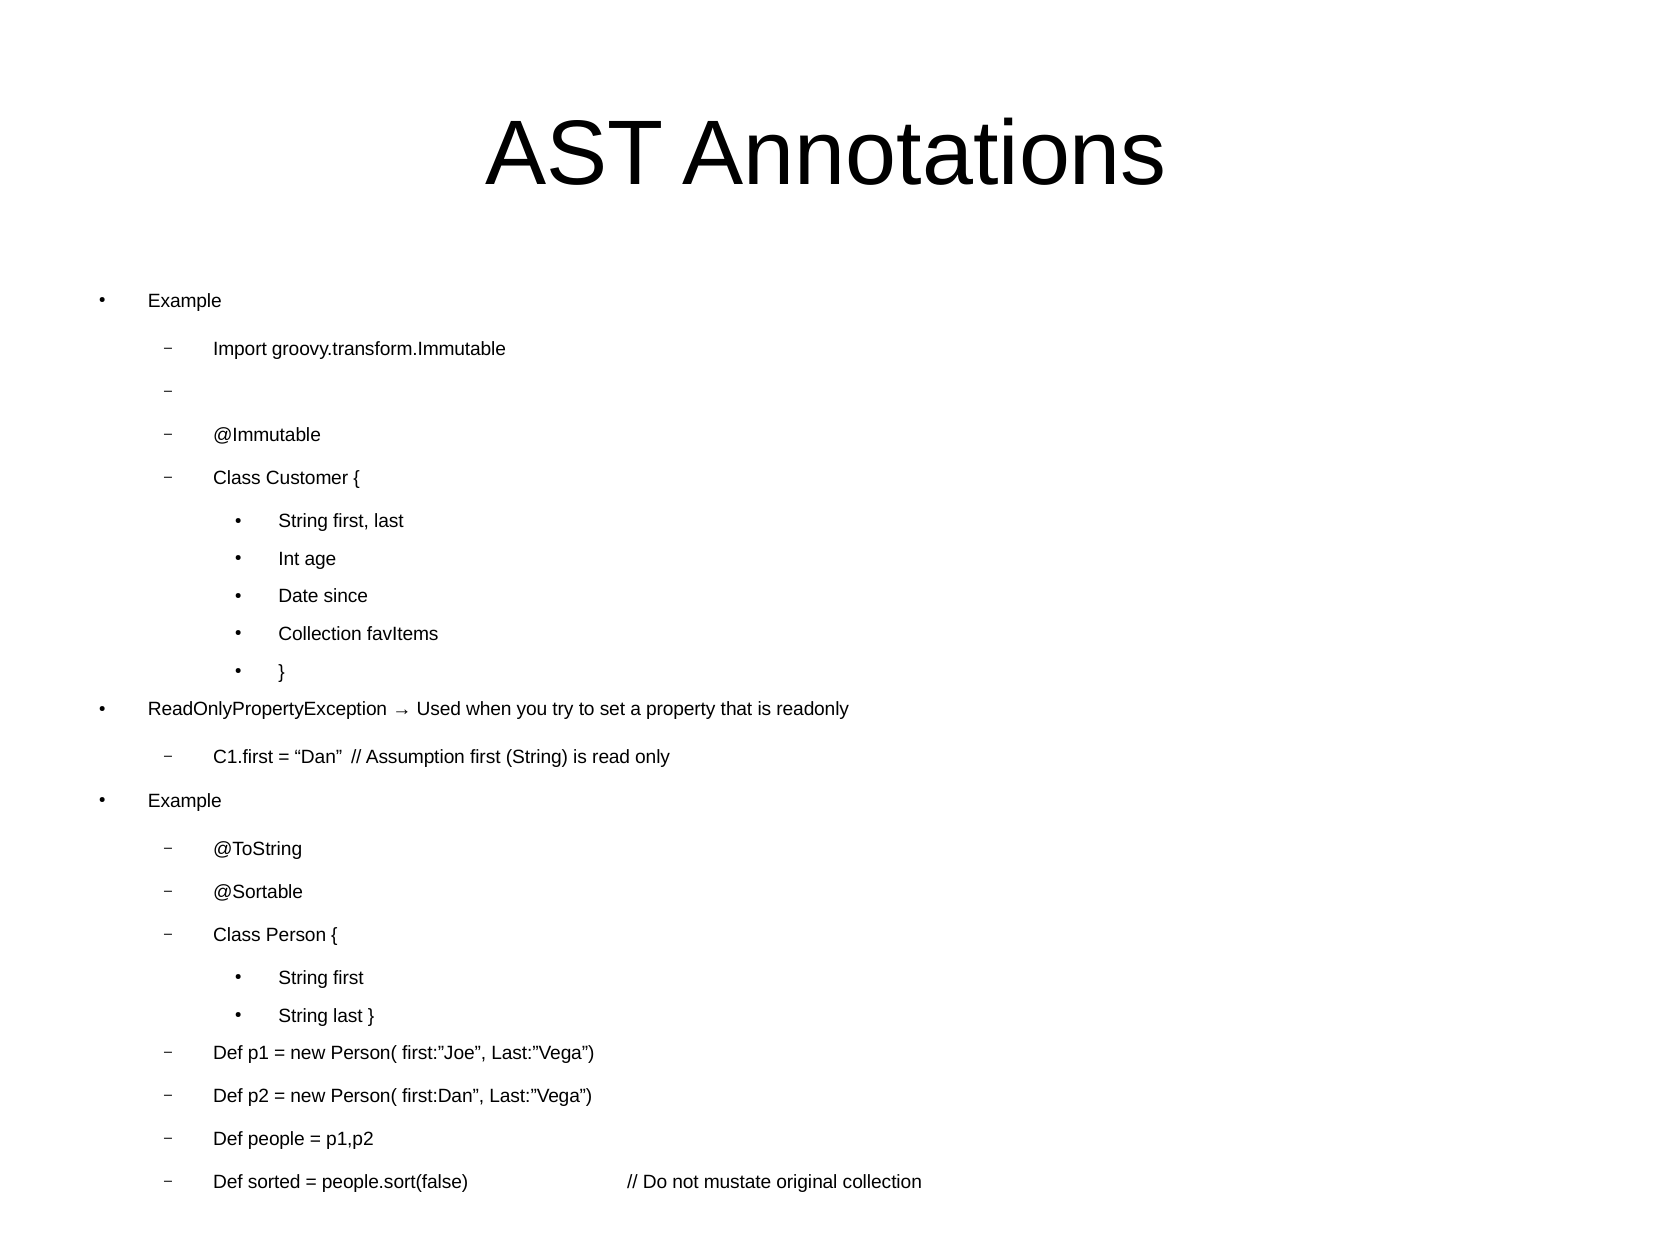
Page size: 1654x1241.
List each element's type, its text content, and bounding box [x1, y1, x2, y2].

title AST Annotations [82, 49, 1571, 257]
list Example Import groovy.transform.Immutable @Immutable Class Customer { String first, last Int age Date since Collection favItems } ReadOnlyPropertyException → Used when you try to set a property that is readonly C1.first = “Dan” // Assumption first (String) is read only Example @ToString @Sortable Class Person { String first String last } Def p1 = new Person( first:”Joe”, Last:”Vega”) Def p2 = new Person( first:Dan”, Last:”Vega”) Def people = p1,p2 Def sorted = people.sort(false) // Do not mustate original collection [82, 290, 1571, 1201]
